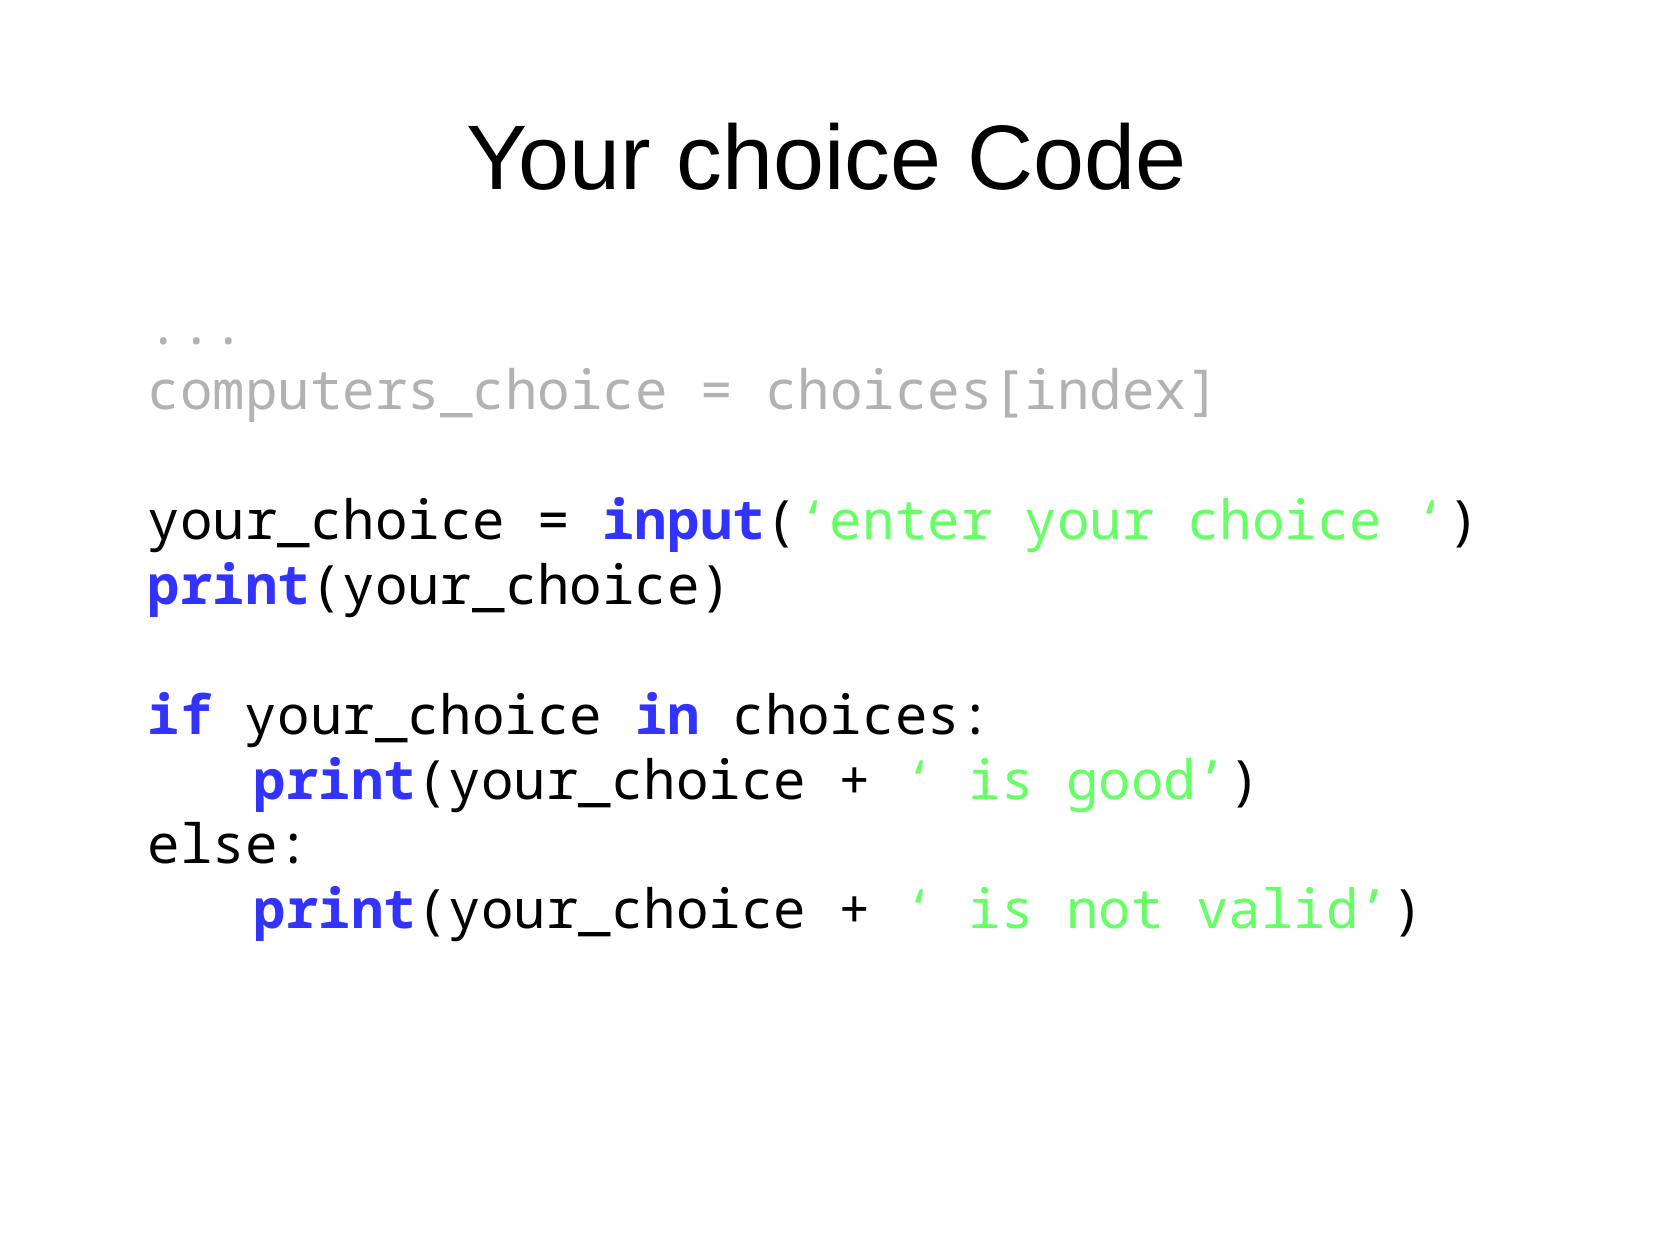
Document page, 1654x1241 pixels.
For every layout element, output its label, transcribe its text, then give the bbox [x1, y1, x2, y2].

text_box ... computers_choice = choices[index] your_choice = input(‘enter your choice ‘) print(your_choice) if your_choice in choices: print(your_choice + ‘ is good’) else: print(your_choice + ‘ is not valid’) [76, 290, 1565, 1010]
text_box Your choice Code [82, 49, 1571, 257]
